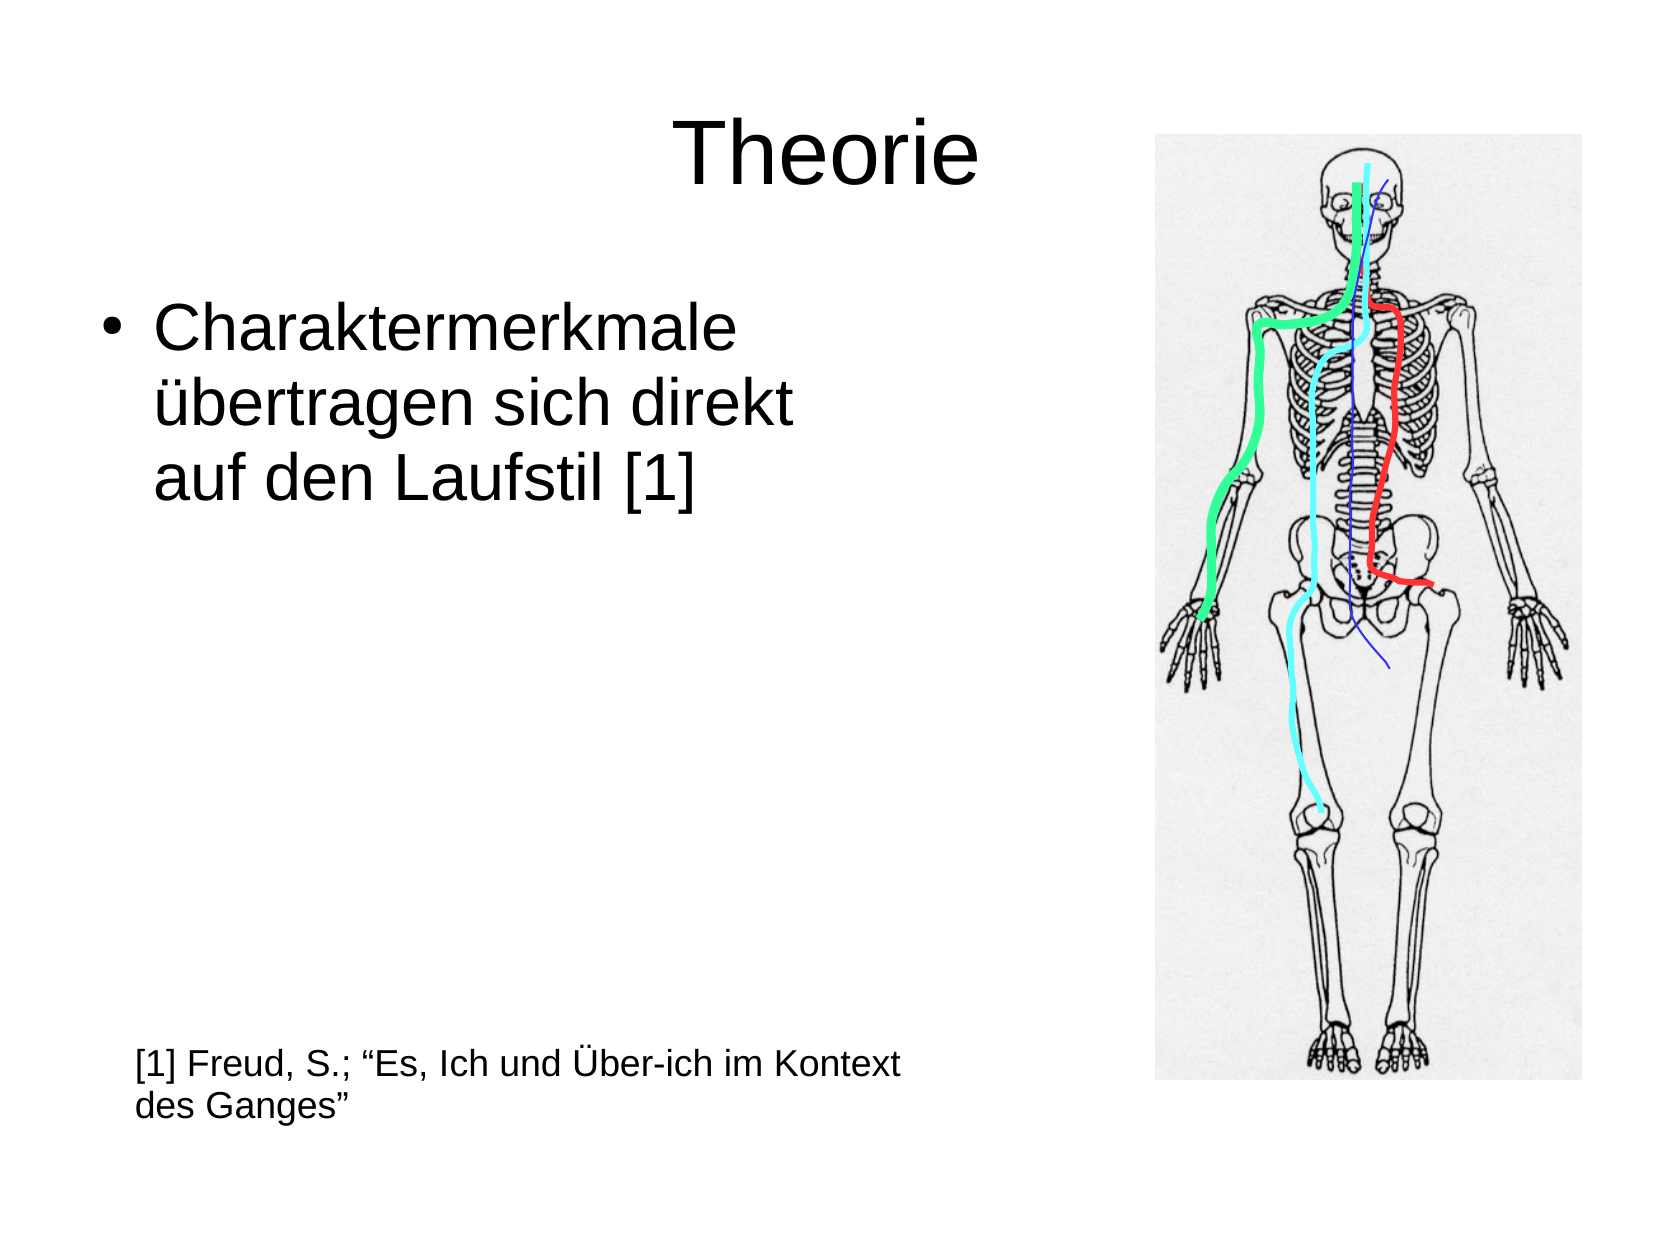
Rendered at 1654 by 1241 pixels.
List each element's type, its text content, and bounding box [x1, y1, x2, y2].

title Theorie [82, 49, 1571, 257]
text_box [1] Freud, S.; “Es, Ich und Über-ich im Kontext des Ganges” [120, 1035, 961, 1134]
picture [1155, 134, 1582, 1081]
list Charaktermerkmale übertragen sich direkt auf den Laufstil [1] [82, 290, 886, 1010]
